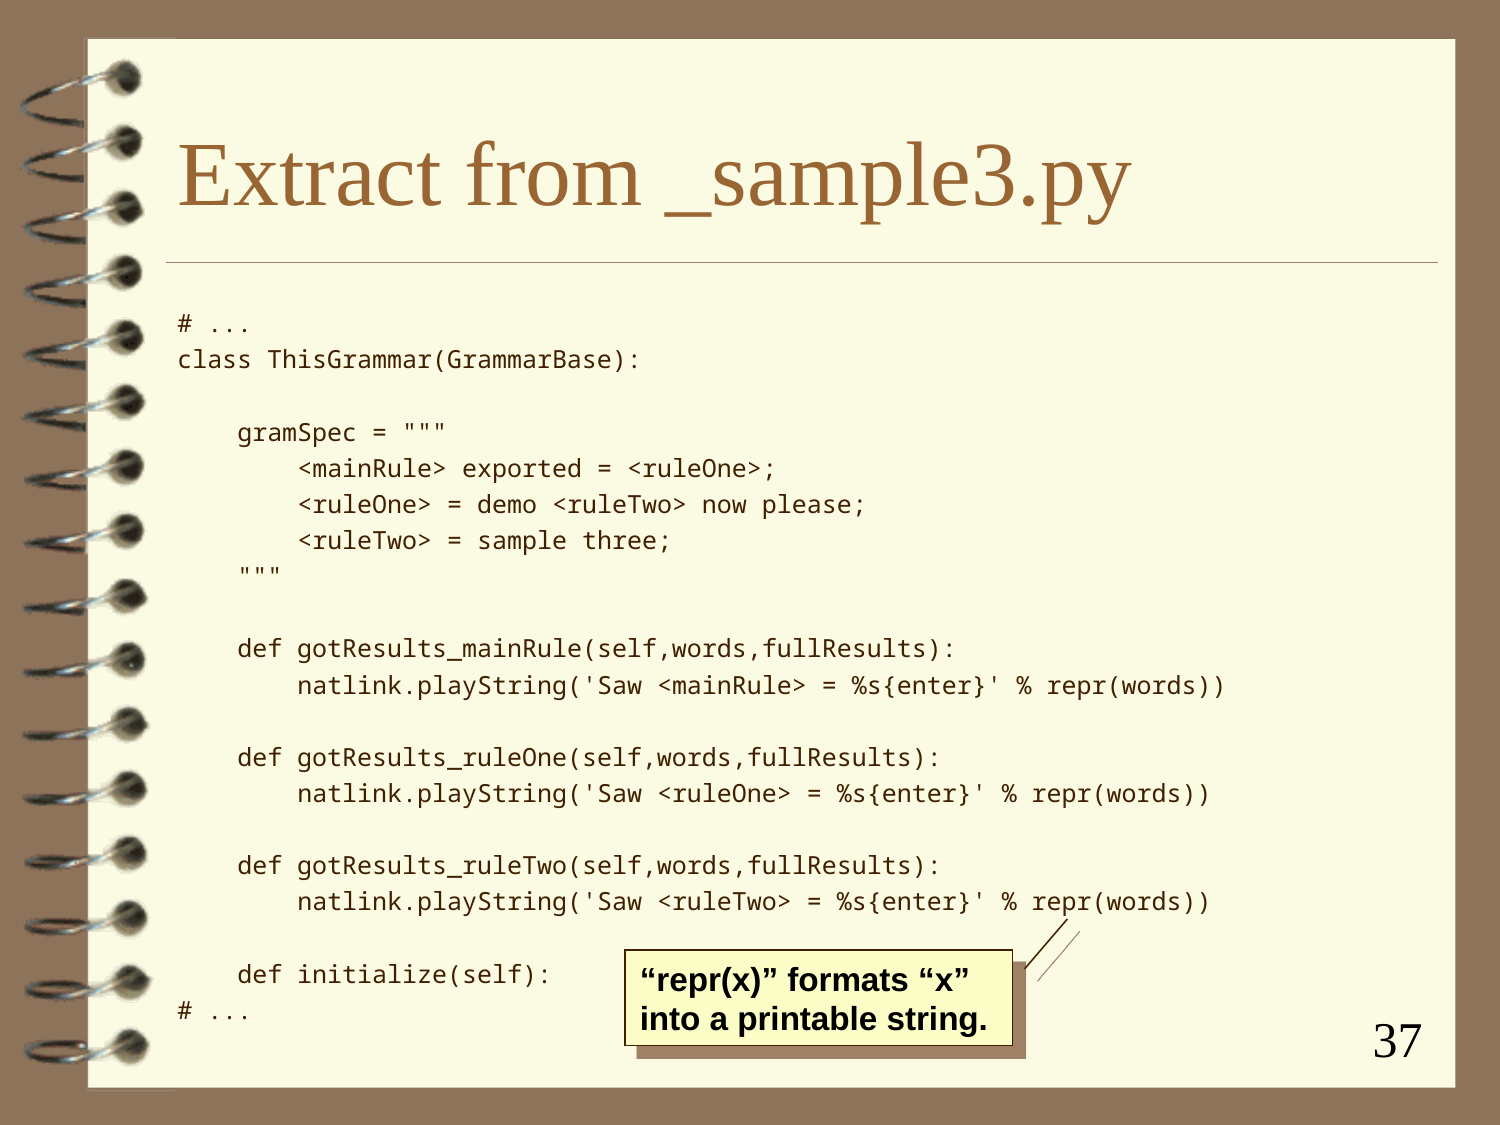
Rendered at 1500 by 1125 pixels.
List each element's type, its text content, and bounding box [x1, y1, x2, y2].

picture [0, 0, 175, 1125]
list # ... class ThisGrammar(GrammarBase): gramSpec = """ <mainRule> exported = <ruleOne>; <ruleOne> = demo <ruleTwo> now please; <ruleTwo> = sample three; """ def gotResults_mainRule(self,words,fullResults): natlink.playString('Saw <mainRule> = %s{enter}' % repr(words)) def gotResults_ruleOne(self,words,fullResults): natlink.playString('Saw <ruleOne> = %s{enter}' % repr(words)) def gotResults_ruleTwo(self,words,fullResults): natlink.playString('Saw <ruleTwo> = %s{enter}' % repr(words)) def initialize(self): # ... [162, 299, 1438, 976]
title Extract from _sample3.py [162, 74, 1438, 263]
text_box “repr(x)” formats “x” into a printable string. [625, 950, 1013, 1045]
